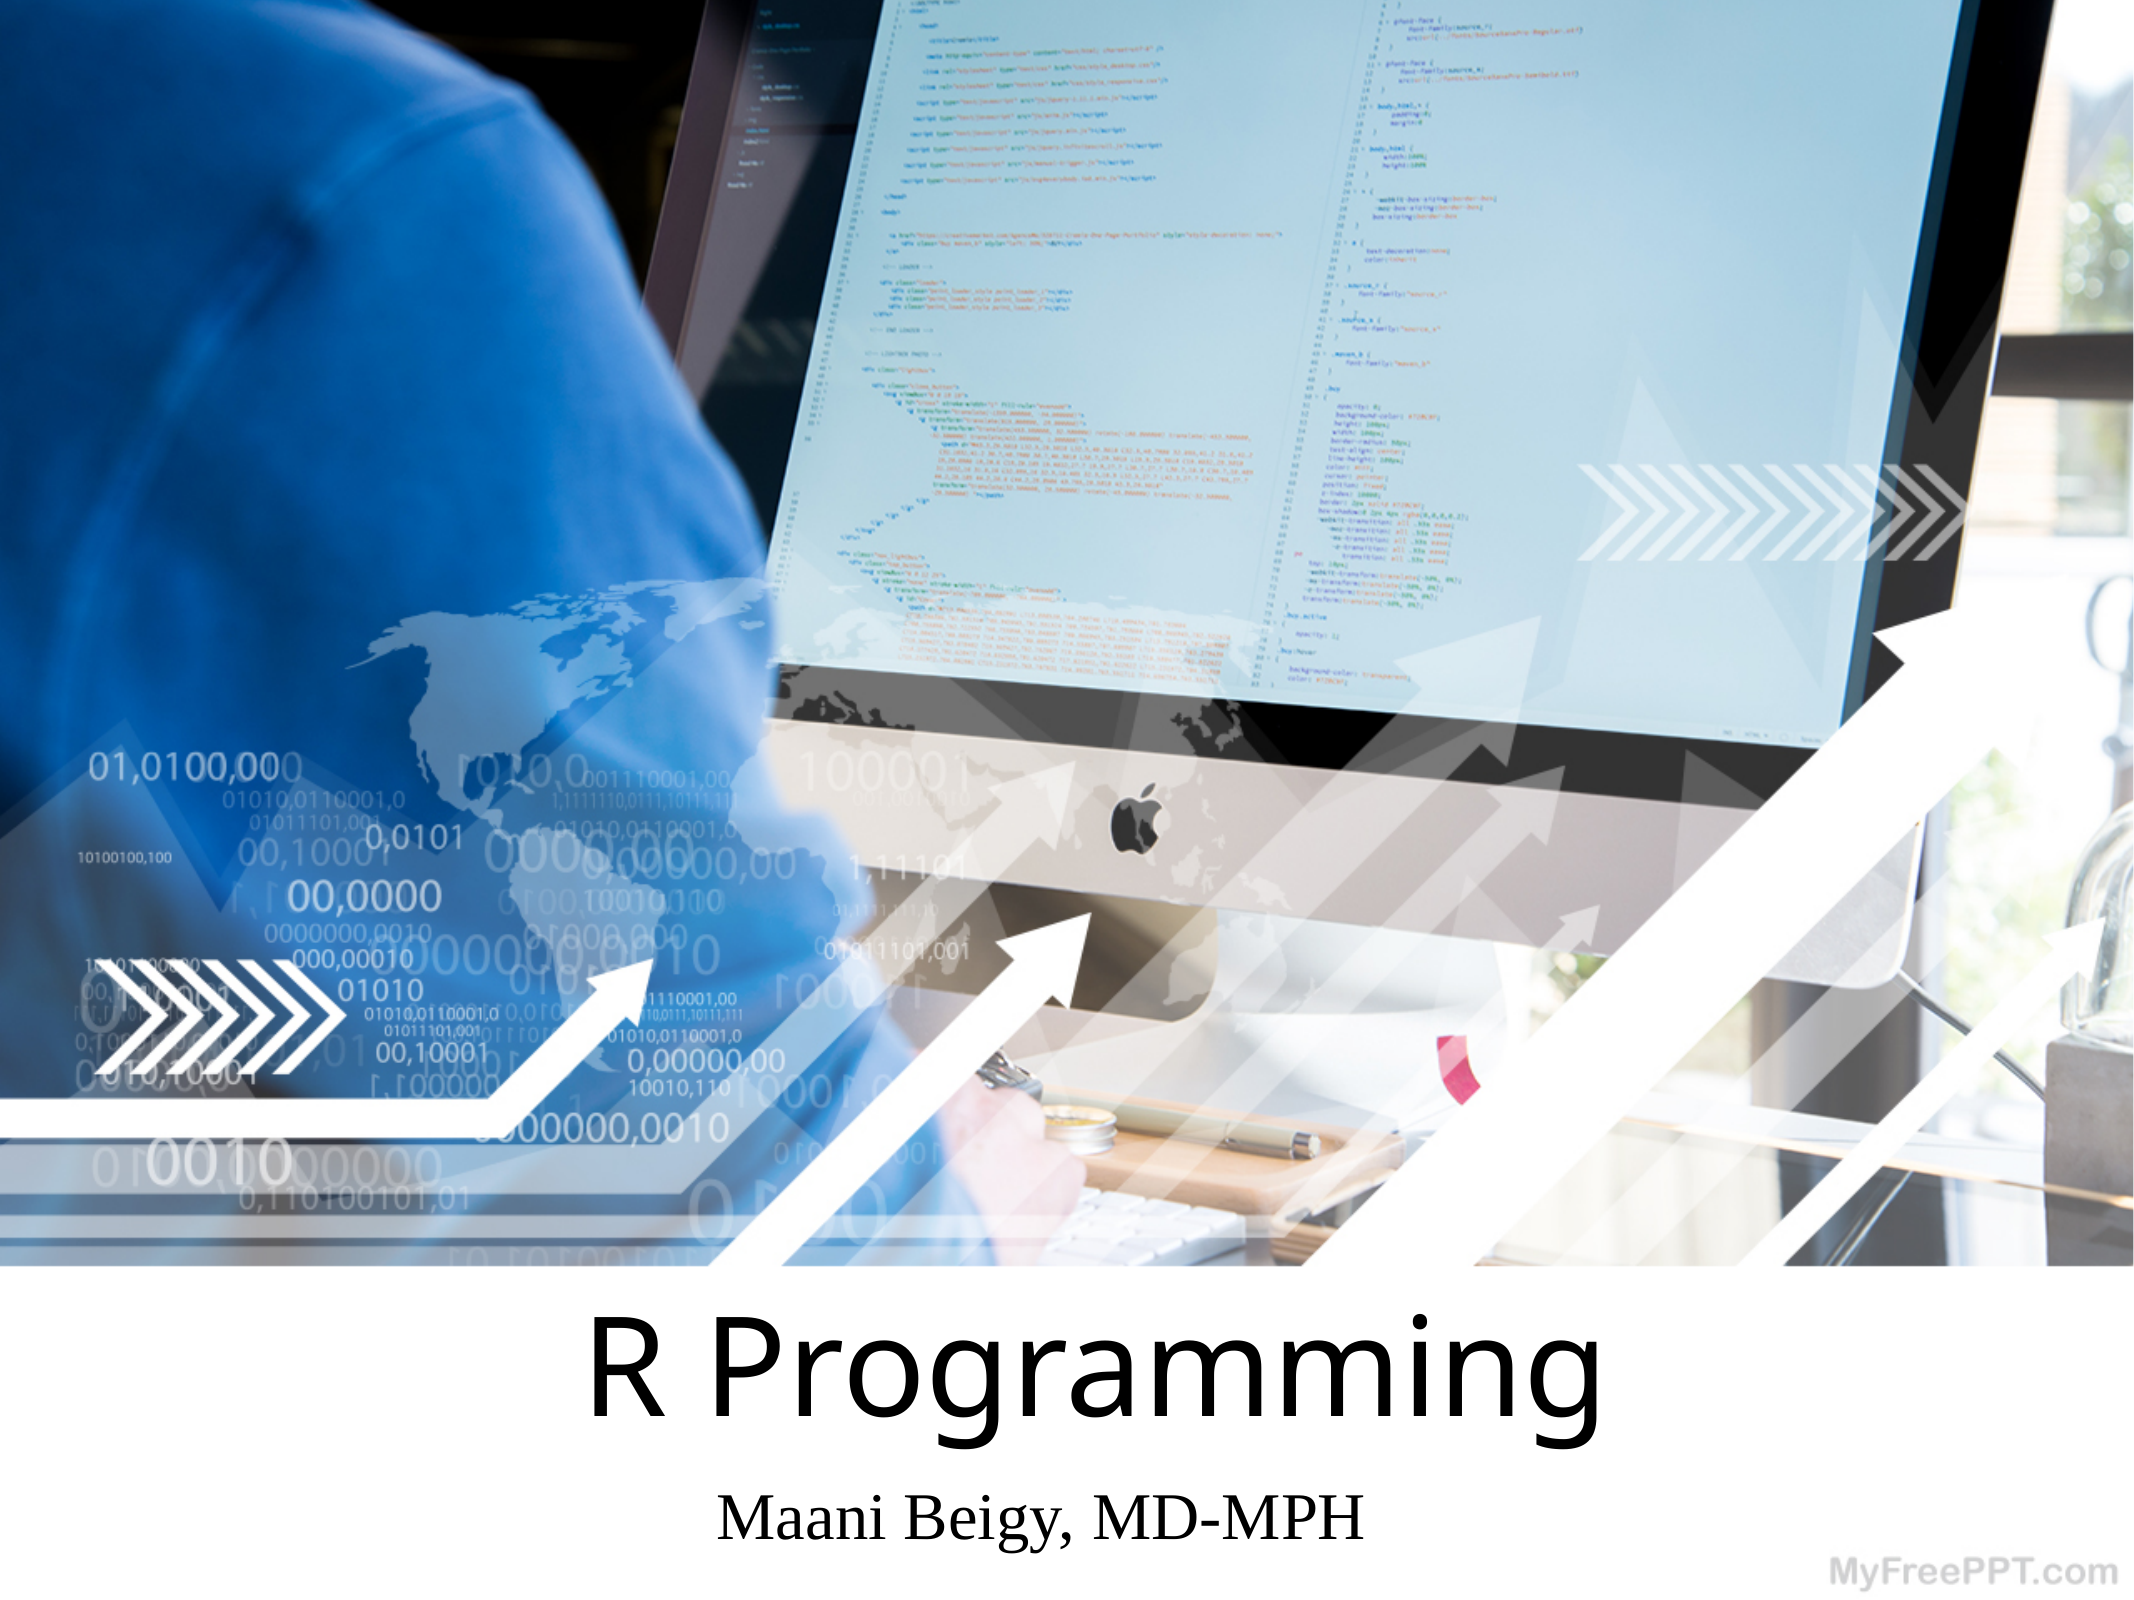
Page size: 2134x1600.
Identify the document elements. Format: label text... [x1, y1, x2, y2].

text_box Maani Beigy, MD-MPH [241, 1423, 1842, 1562]
title R Programming [295, 1315, 1896, 1454]
picture [0, 0, 2134, 1600]
